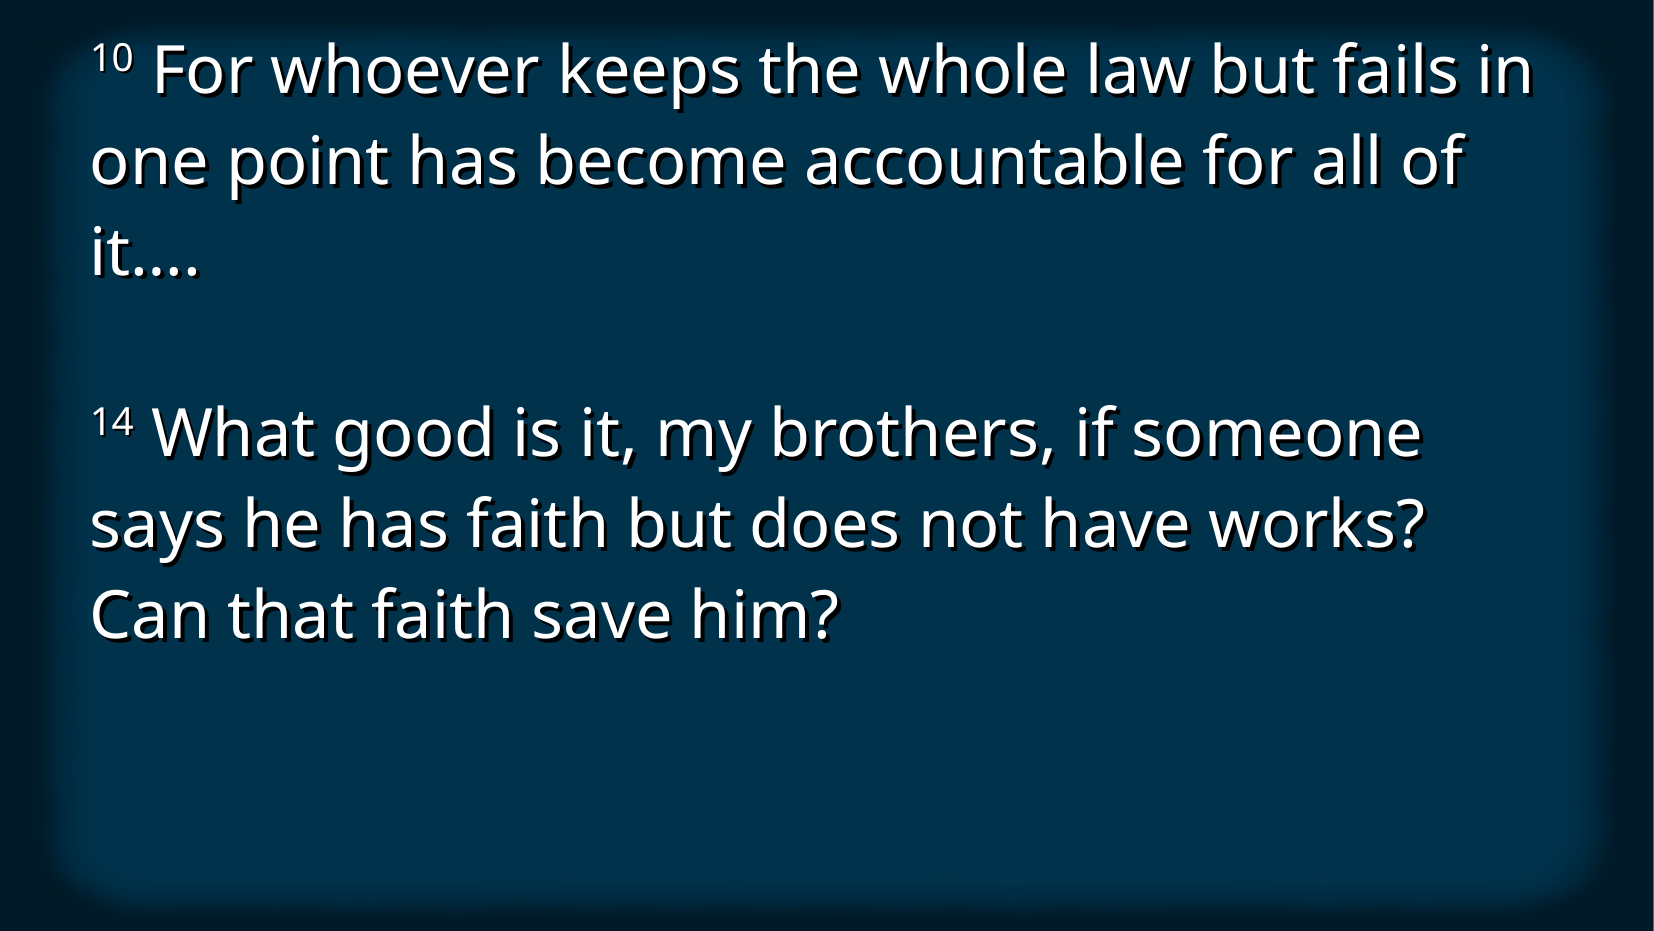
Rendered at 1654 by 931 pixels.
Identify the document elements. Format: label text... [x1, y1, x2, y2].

text_box 10 For whoever keeps the whole law but fails in one point has become accountable for all of it…. 14 What good is it, my brothers, if someone says he has faith but does not have works? Can that faith save him? [75, 15, 1576, 563]
picture [0, 0, 1654, 931]
